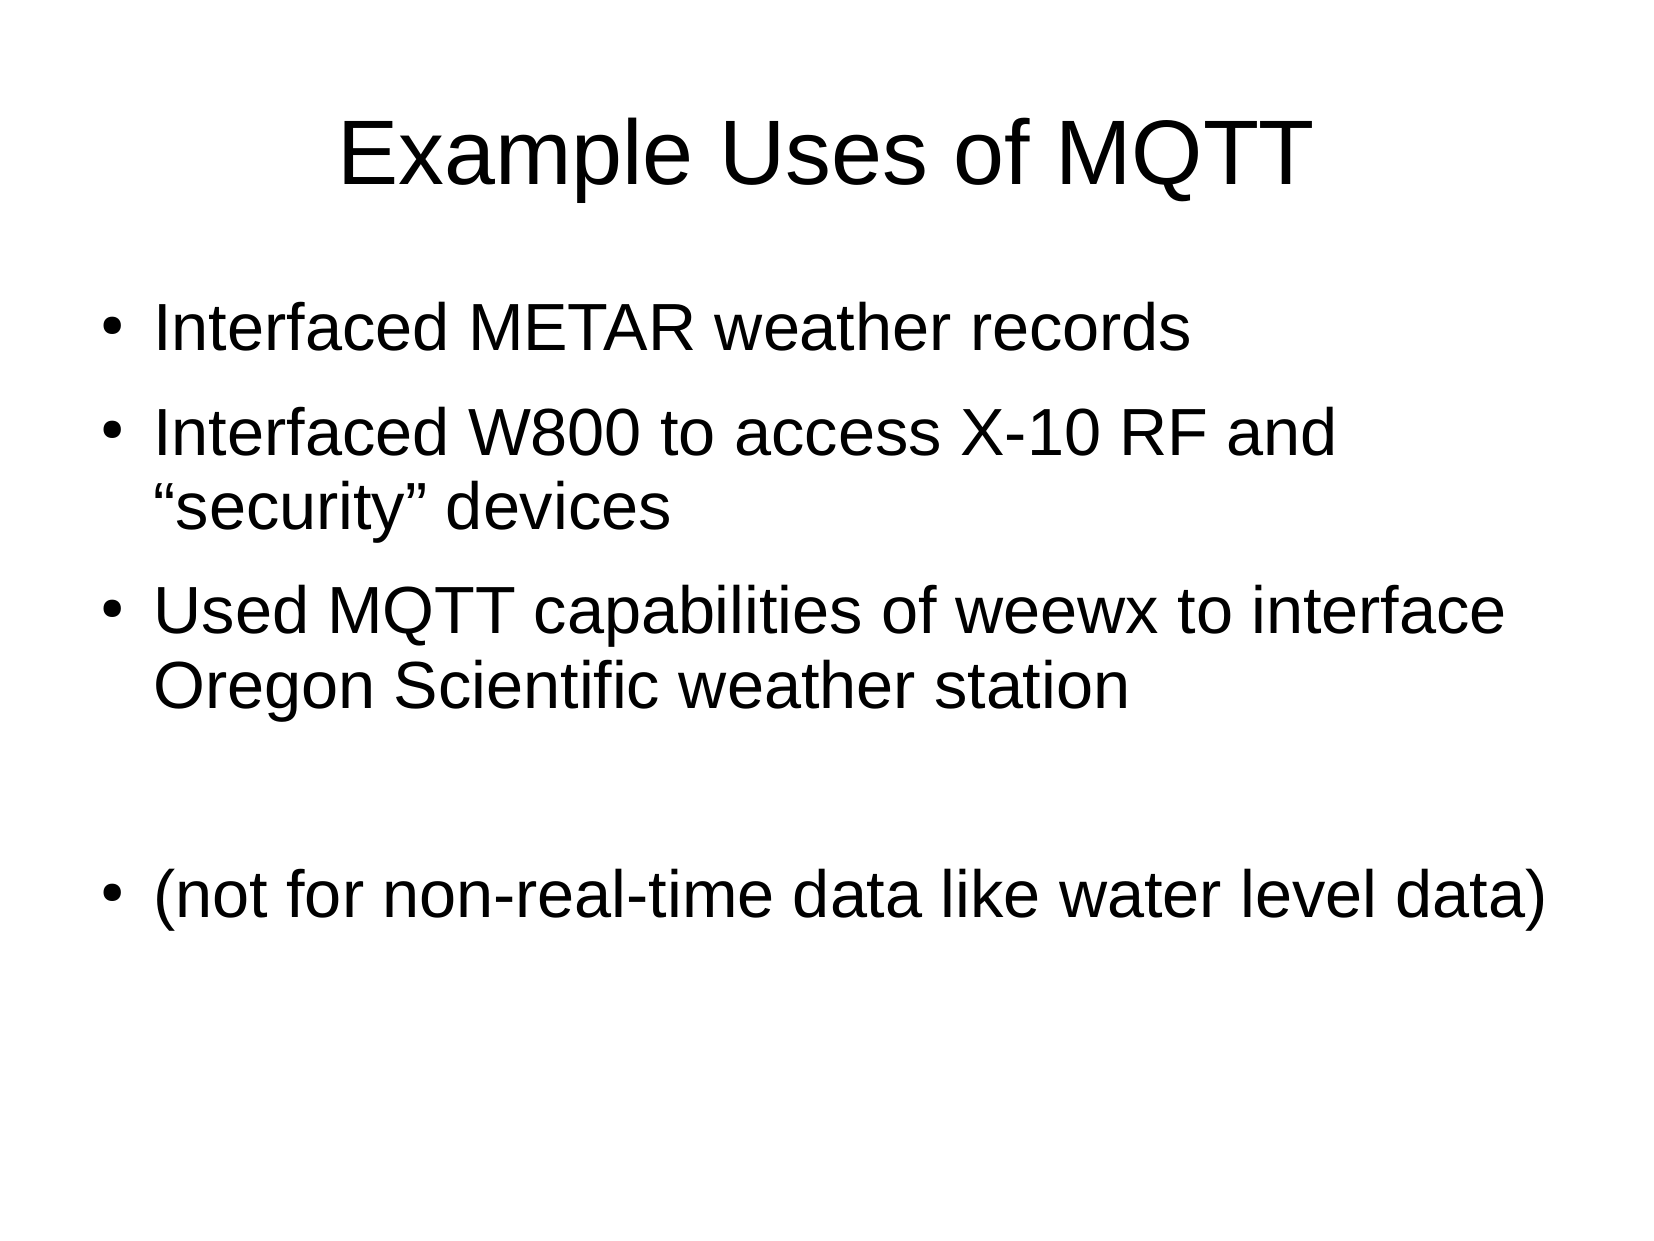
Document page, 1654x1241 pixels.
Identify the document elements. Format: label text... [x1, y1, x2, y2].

title Example Uses of MQTT [82, 49, 1571, 257]
list Interfaced METAR weather records Interfaced W800 to access X-10 RF and “security” devices Used MQTT capabilities of weewx to interface Oregon Scientific weather station (not for non-real-time data like water level data) [82, 290, 1571, 1010]
